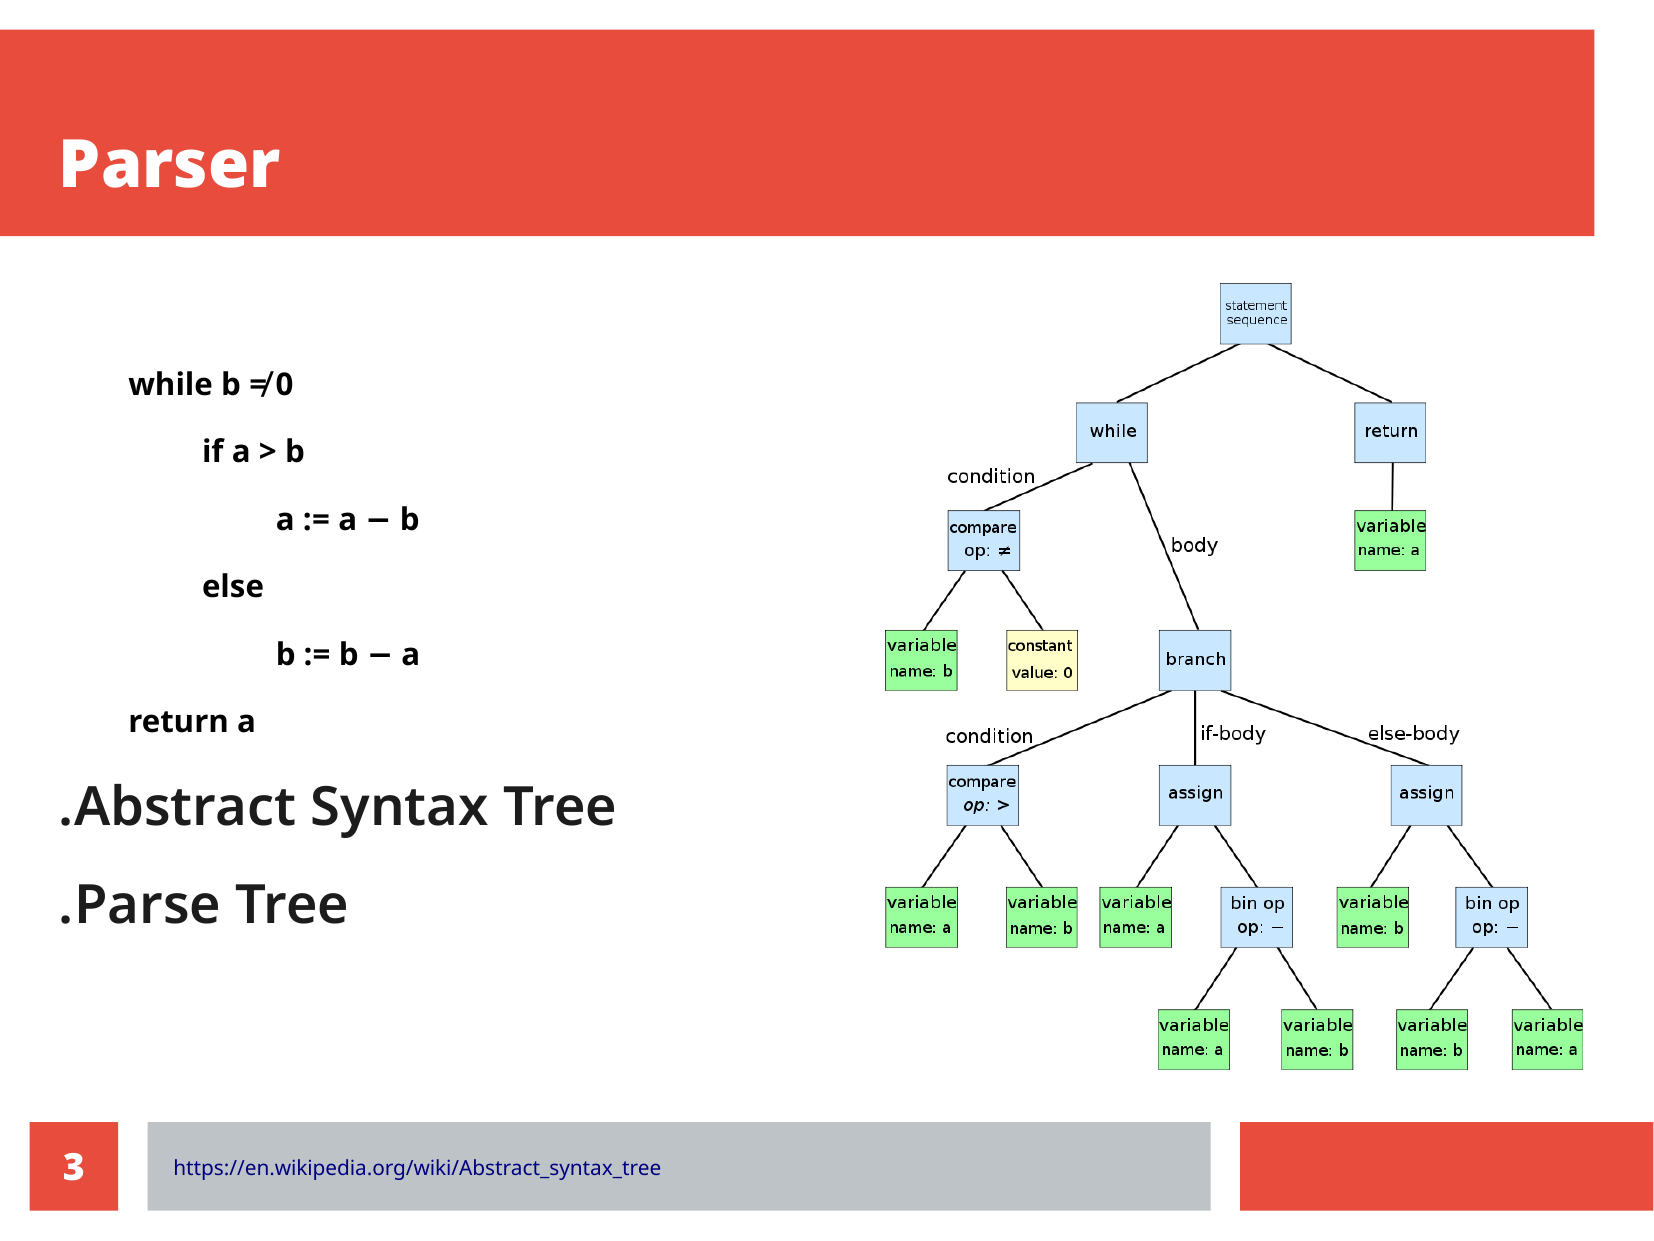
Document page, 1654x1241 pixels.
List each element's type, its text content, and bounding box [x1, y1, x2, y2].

list .Abstract Syntax Tree .Parse Tree [59, 767, 815, 1093]
text_box while b ≠ 0 if a > b a := a − b else b := b − a return a [113, 354, 579, 711]
picture [885, 283, 1583, 1071]
title Parser [59, 59, 1595, 207]
text_box https://en.wikipedia.org/wiki/Abstract_syntax_tree [158, 1145, 709, 1185]
